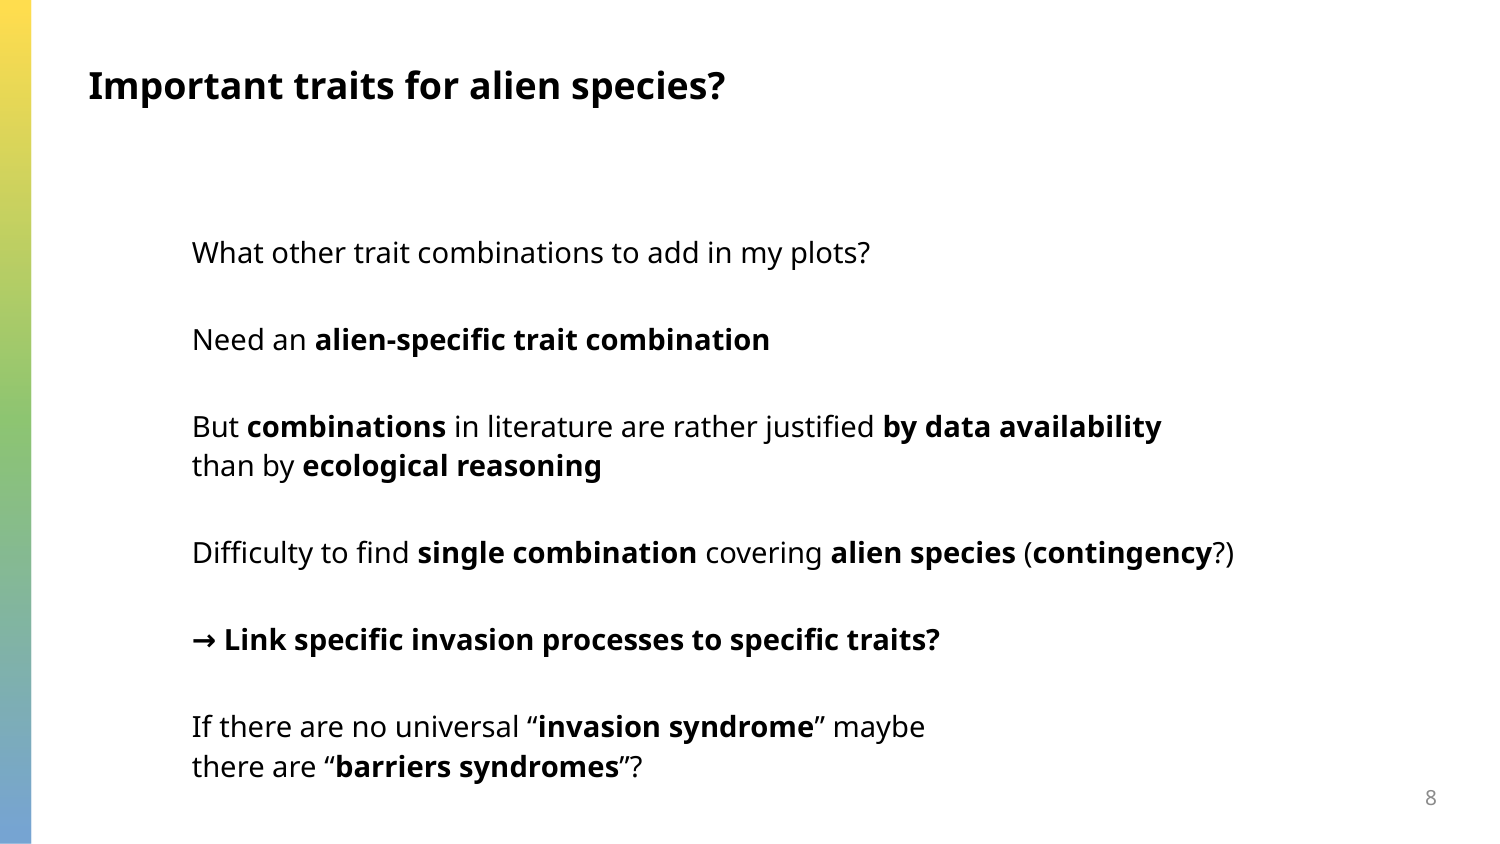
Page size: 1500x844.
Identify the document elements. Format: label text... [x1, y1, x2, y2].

slide_number <numéro> [1240, 767, 1437, 813]
text_box What other trait combinations to add in my plots? Need an alien-specific trait combination But combinations in literature are rather justified by data availability than by ecological reasoning Difficulty to find single combination covering alien species (contingency?) → Link specific invasion processes to specific traits? If there are no universal “invasion syndrome” maybe there are “barriers syndromes”? [177, 224, 1388, 758]
list Important traits for alien species? [88, 61, 1442, 157]
picture [0, 0, 1500, 844]
